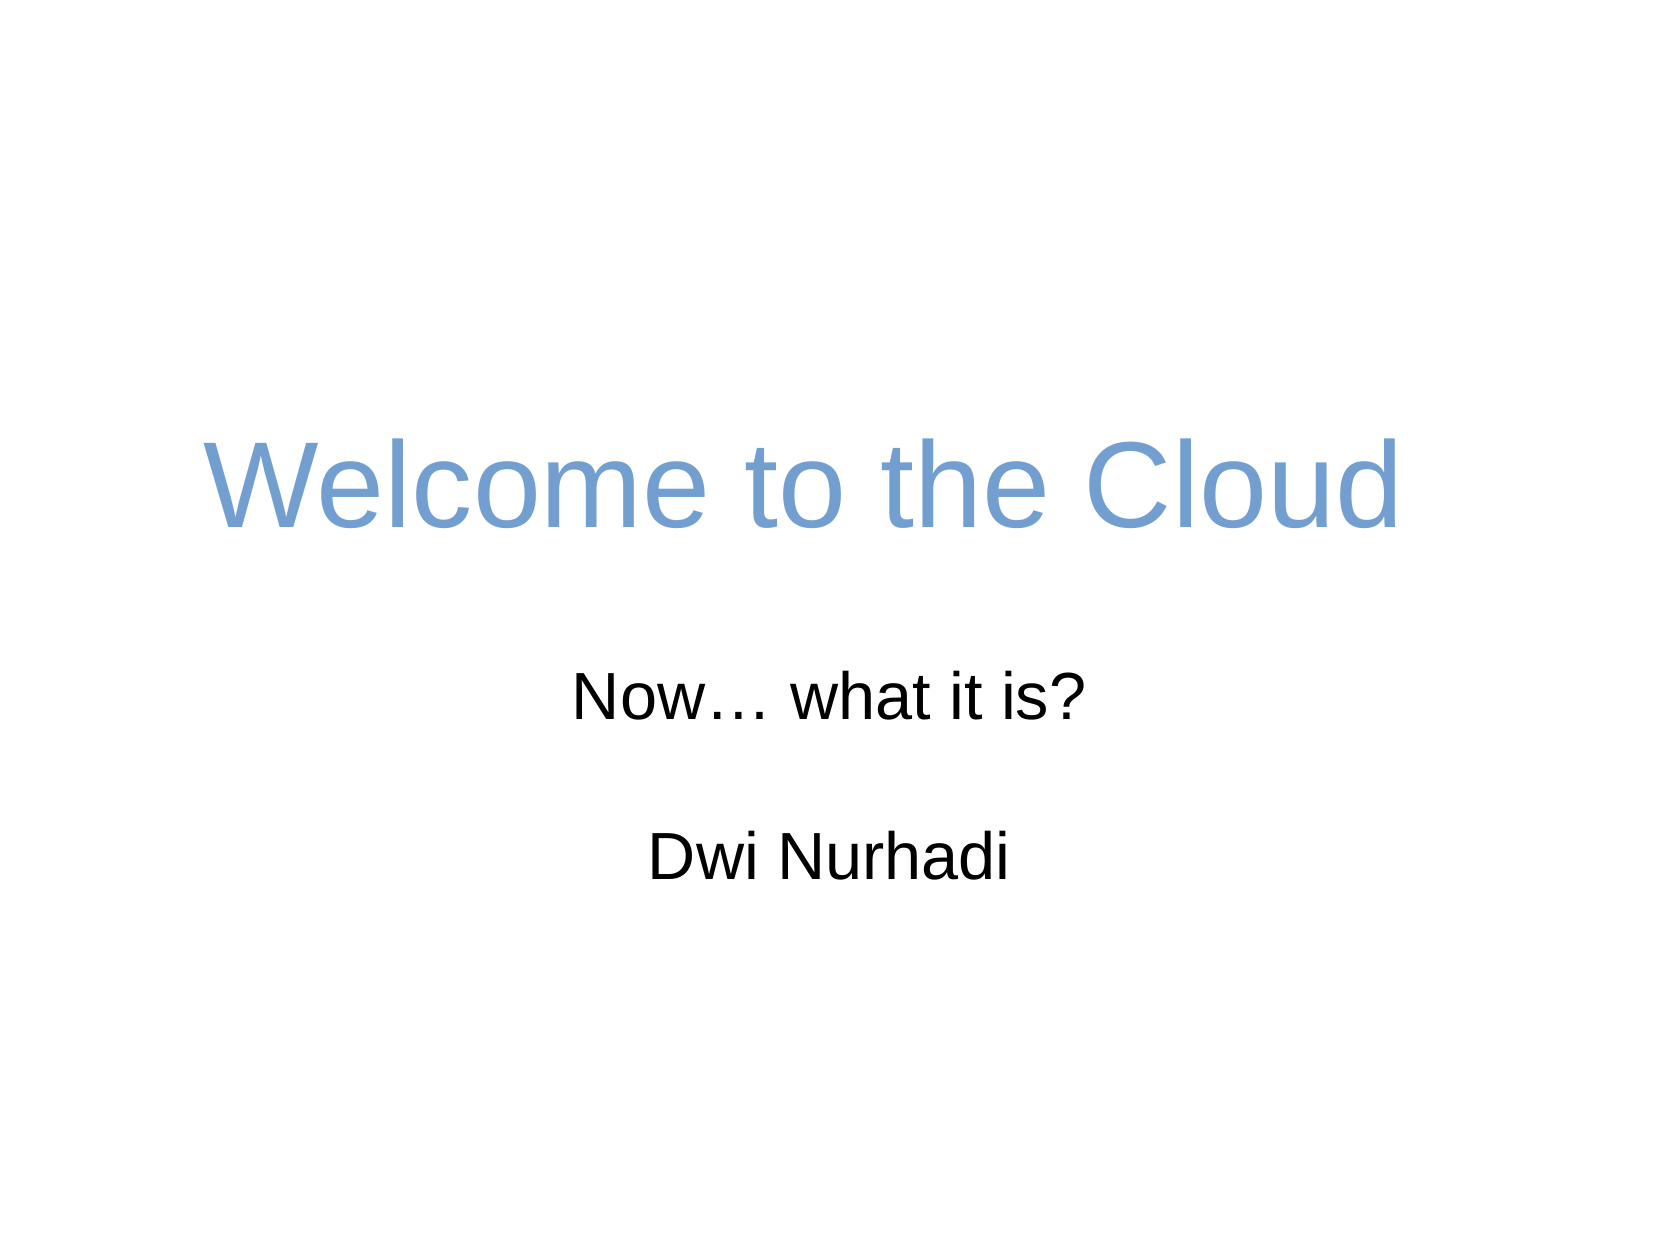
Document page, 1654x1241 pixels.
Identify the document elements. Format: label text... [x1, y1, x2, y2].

title Now… what it is? Dwi Nurhadi [446, 645, 1212, 901]
title Welcome to the Cloud [60, 375, 1549, 582]
